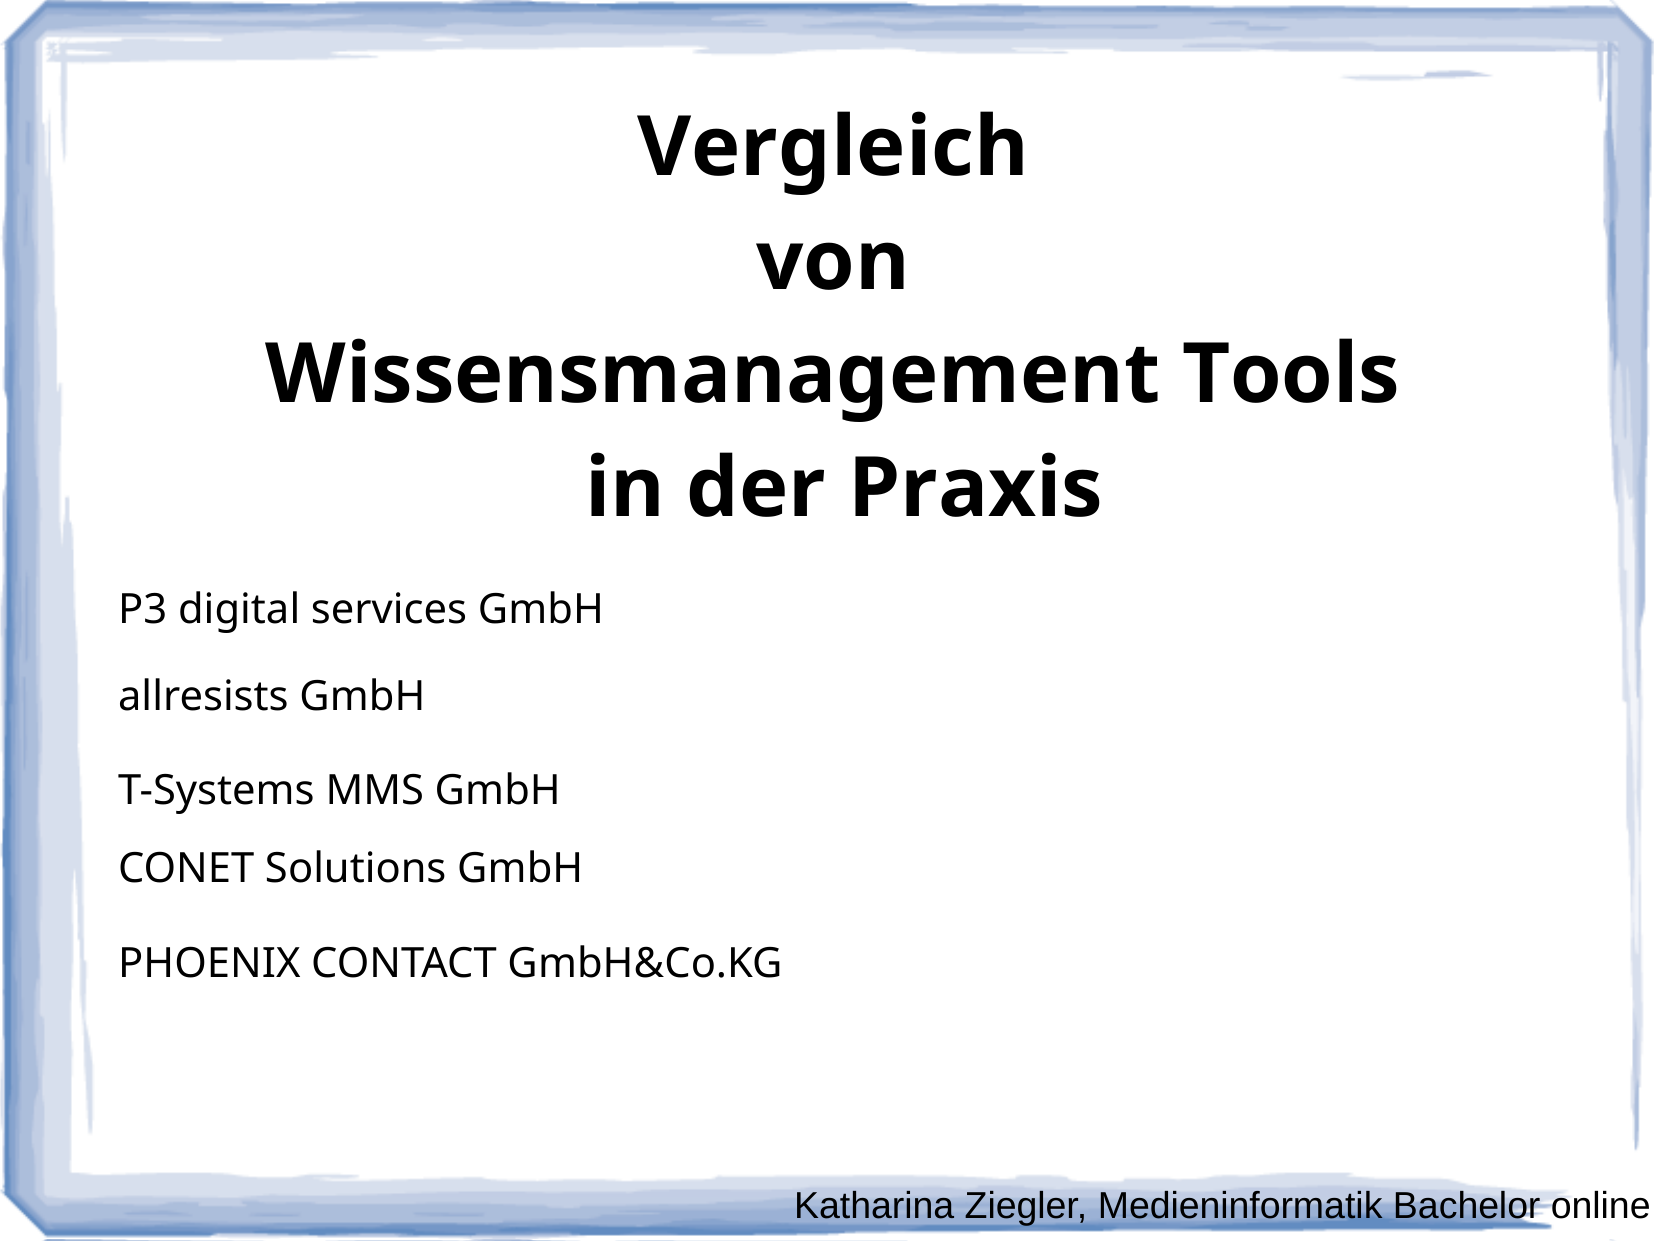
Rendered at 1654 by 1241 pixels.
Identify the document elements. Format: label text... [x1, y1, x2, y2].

text_box Vergleich von Wissensmanagement Tools in der Praxis [47, 105, 1642, 522]
picture [0, 0, 1654, 1241]
text_box Katharina Ziegler, Medieninformatik Bachelor online [749, 1176, 1654, 1241]
list P3 digital services GmbH allresists GmbH T-Systems MMS GmbH CONET Solutions GmbH PHOENIX CONTACT GmbH&Co.KG [118, 578, 1571, 1004]
